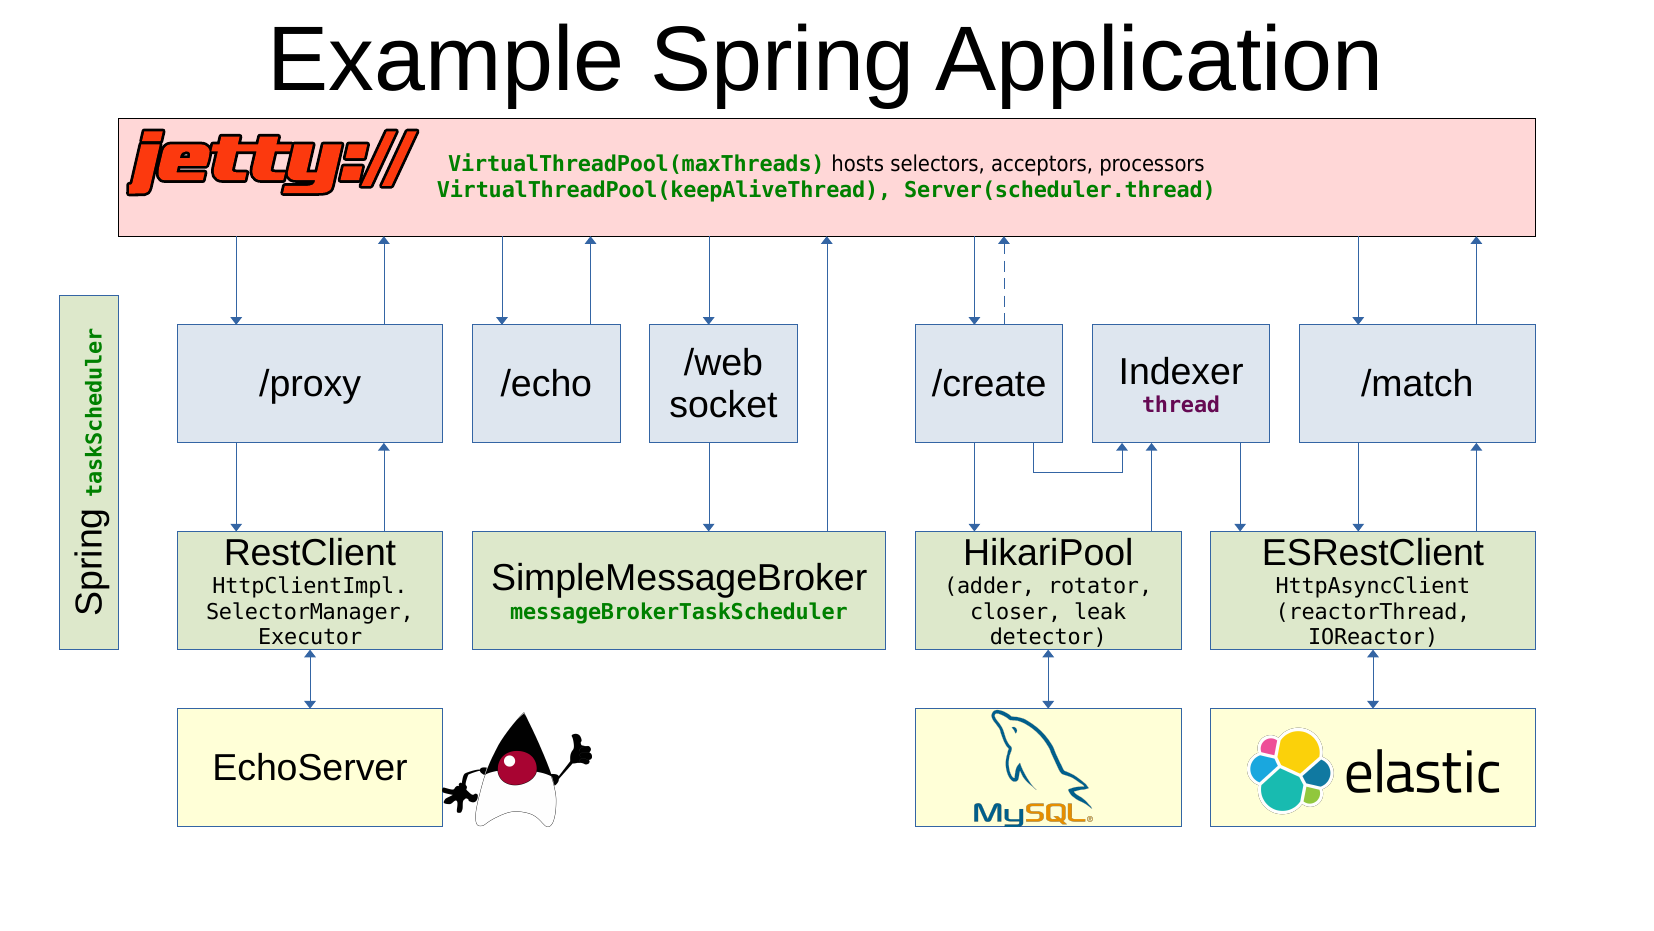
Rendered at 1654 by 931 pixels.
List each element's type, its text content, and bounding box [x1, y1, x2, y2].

text_box /match [1299, 324, 1536, 443]
picture [442, 712, 592, 827]
picture [118, 118, 428, 207]
text_box RestClient HttpClientImpl.​SelectorManager, Executor [177, 531, 443, 650]
text_box HikariPool (adder, rotator, closer, leak detector) [915, 531, 1182, 650]
text_box /web​socket [649, 324, 798, 443]
picture [1181, 679, 1565, 857]
text_box /echo [472, 324, 621, 443]
text_box /create [915, 324, 1063, 443]
picture [974, 708, 1093, 827]
text_box [915, 708, 974, 827]
text_box SimpleMessageBroker messageBrokerTaskScheduler [472, 531, 886, 650]
text_box Indexer thread [1092, 324, 1270, 443]
text_box [1093, 708, 1181, 827]
text_box Spring taskScheduler [59, 295, 119, 650]
text_box /proxy [177, 324, 443, 443]
text_box VirtualThreadPool(maxThreads) hosts selectors, acceptors, processors VirtualThreadPool(keepAliveThread), Server(scheduler.thread) [118, 118, 1536, 237]
title Example Spring Application [82, 0, 1571, 119]
text_box ESRestClient HttpAsyncClient (reactorThread, IOReactor) [1210, 531, 1536, 650]
text_box EchoServer [177, 708, 443, 827]
